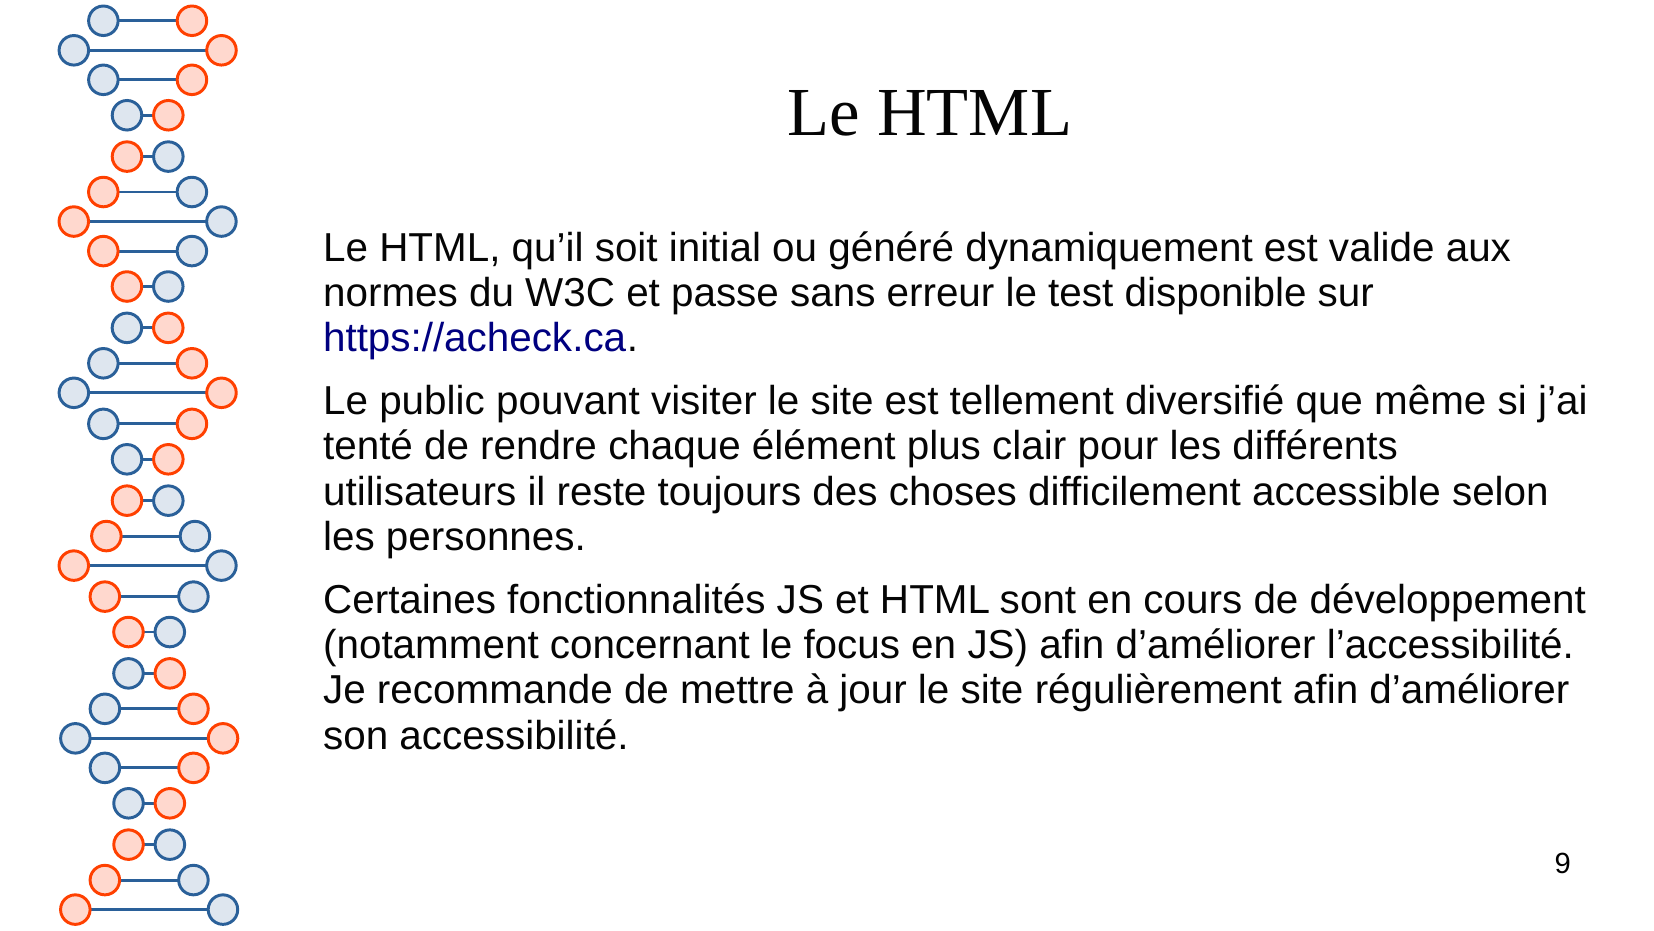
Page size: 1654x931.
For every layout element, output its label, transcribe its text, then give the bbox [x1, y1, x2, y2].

list Le HTML, qu’il soit initial ou généré dynamiquement est valide aux normes du W3C et passe sans erreur le test disponible sur https://acheck.ca. Le public pouvant visiter le site est tellement diversifié que même si j’ai tenté de rendre chaque élément plus clair pour les différents utilisateurs il reste toujours des choses difficilement accessible selon les personnes. Certaines fonctionnalités JS et HTML sont en cours de développement (notamment concernant le focus en JS) afin d’améliorer l’accessibilité. Je recommande de mettre à jour le site régulièrement afin d’améliorer son accessibilité. [265, 224, 1595, 764]
title Le HTML [265, 35, 1595, 189]
